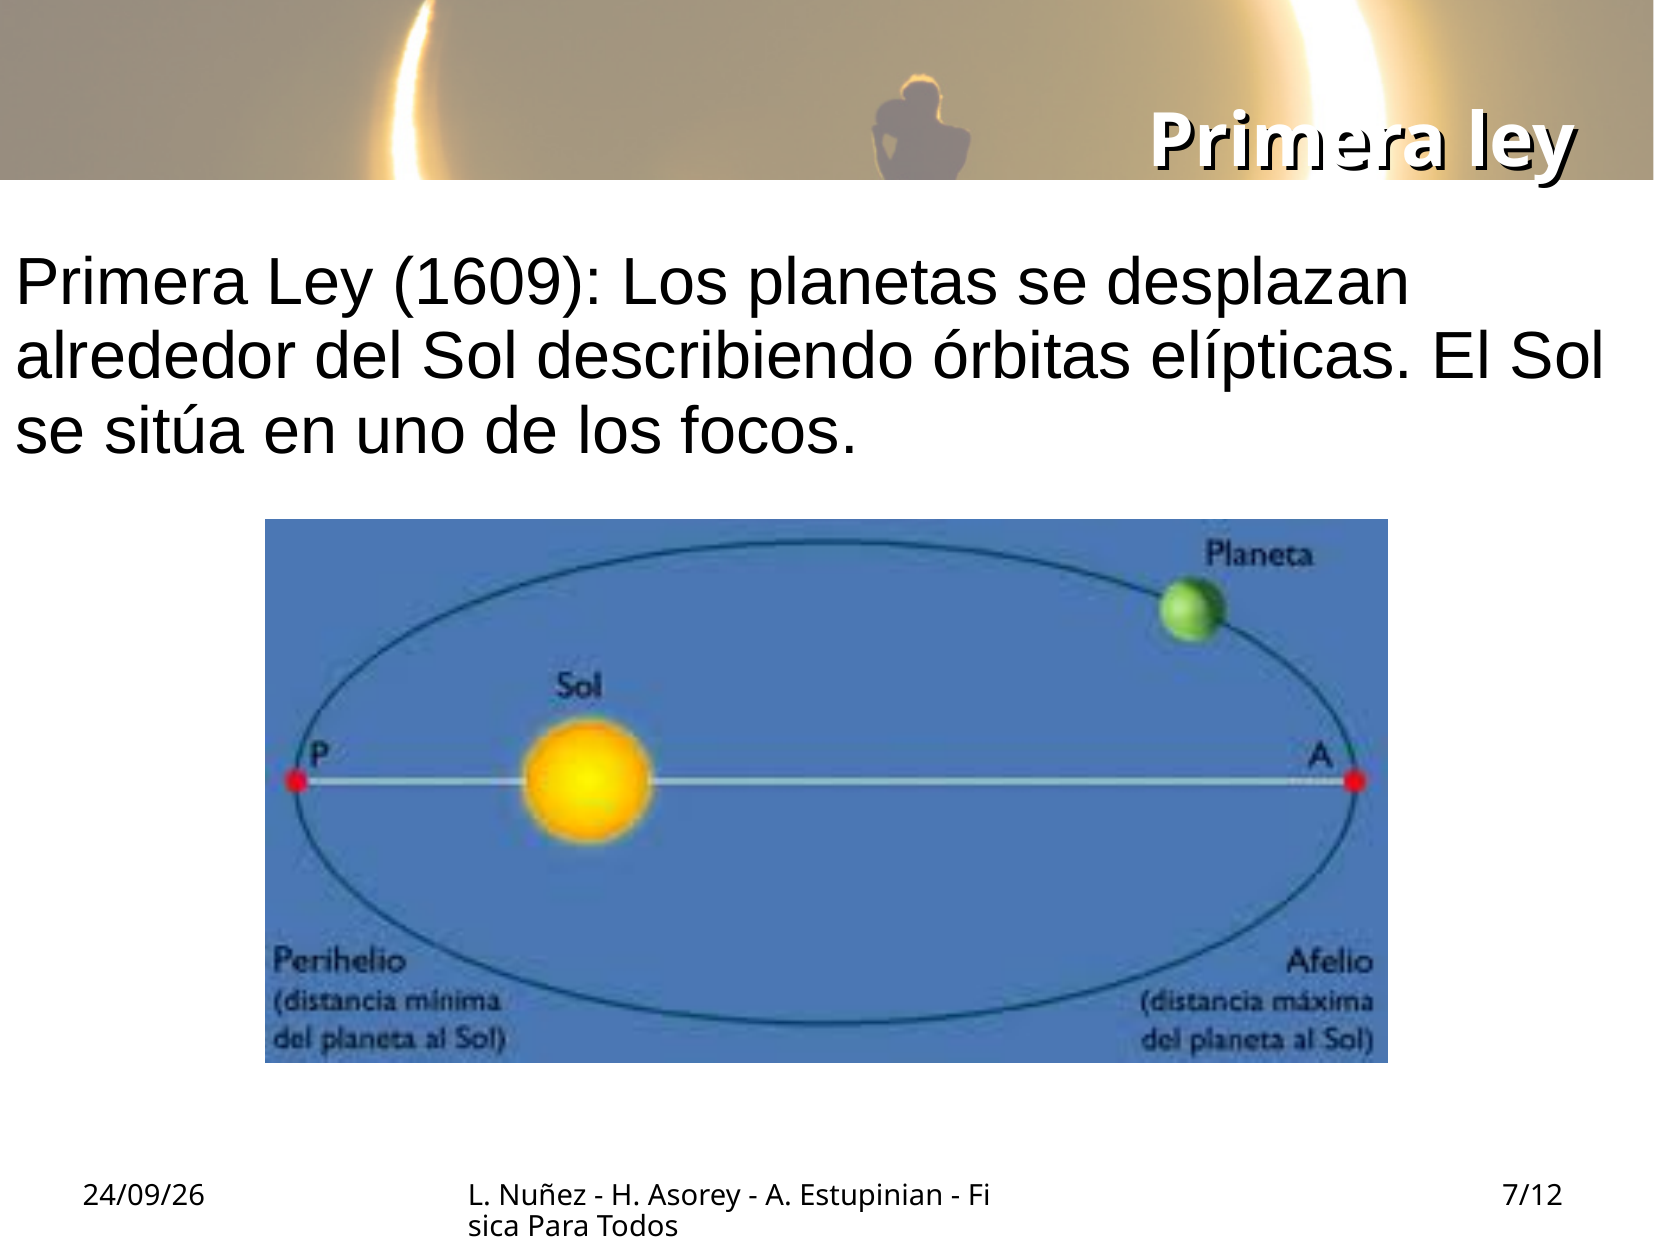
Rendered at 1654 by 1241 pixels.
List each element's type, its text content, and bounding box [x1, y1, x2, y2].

picture [265, 519, 1388, 1063]
picture [0, 0, 1654, 180]
text_box Primera Ley (1609): Los planetas se desplazan alrededor del Sol describiendo órbitas elípticas. El Sol se sitúa en uno de los focos. [0, 236, 1654, 476]
title Primera ley [86, 49, 1576, 226]
